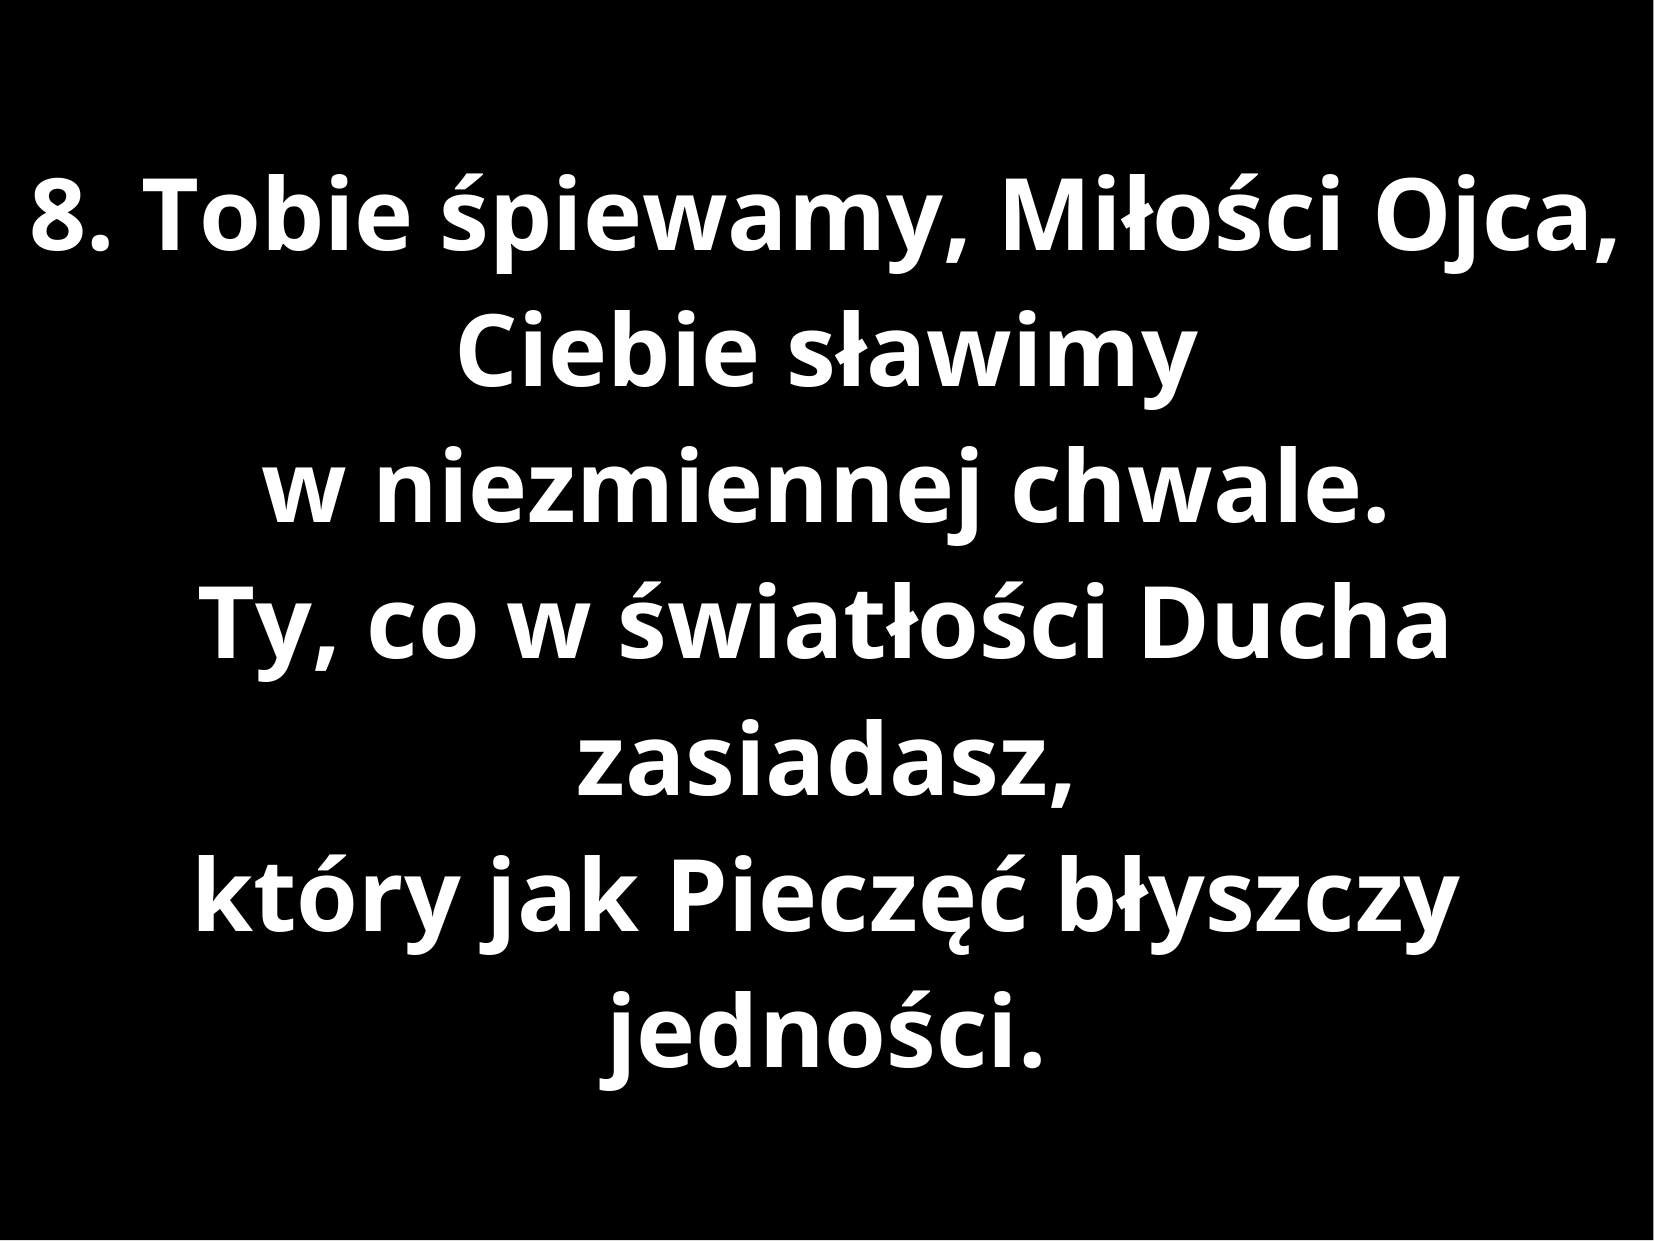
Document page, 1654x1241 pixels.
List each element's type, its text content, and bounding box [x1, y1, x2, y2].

title 8. Tobie śpiewamy, Miłości Ojca, Ciebie sławimy w niezmiennej chwale. Ty, co w światłości Ducha zasiadasz, który jak Pieczęć błyszczy jedności. [0, 0, 1654, 1241]
